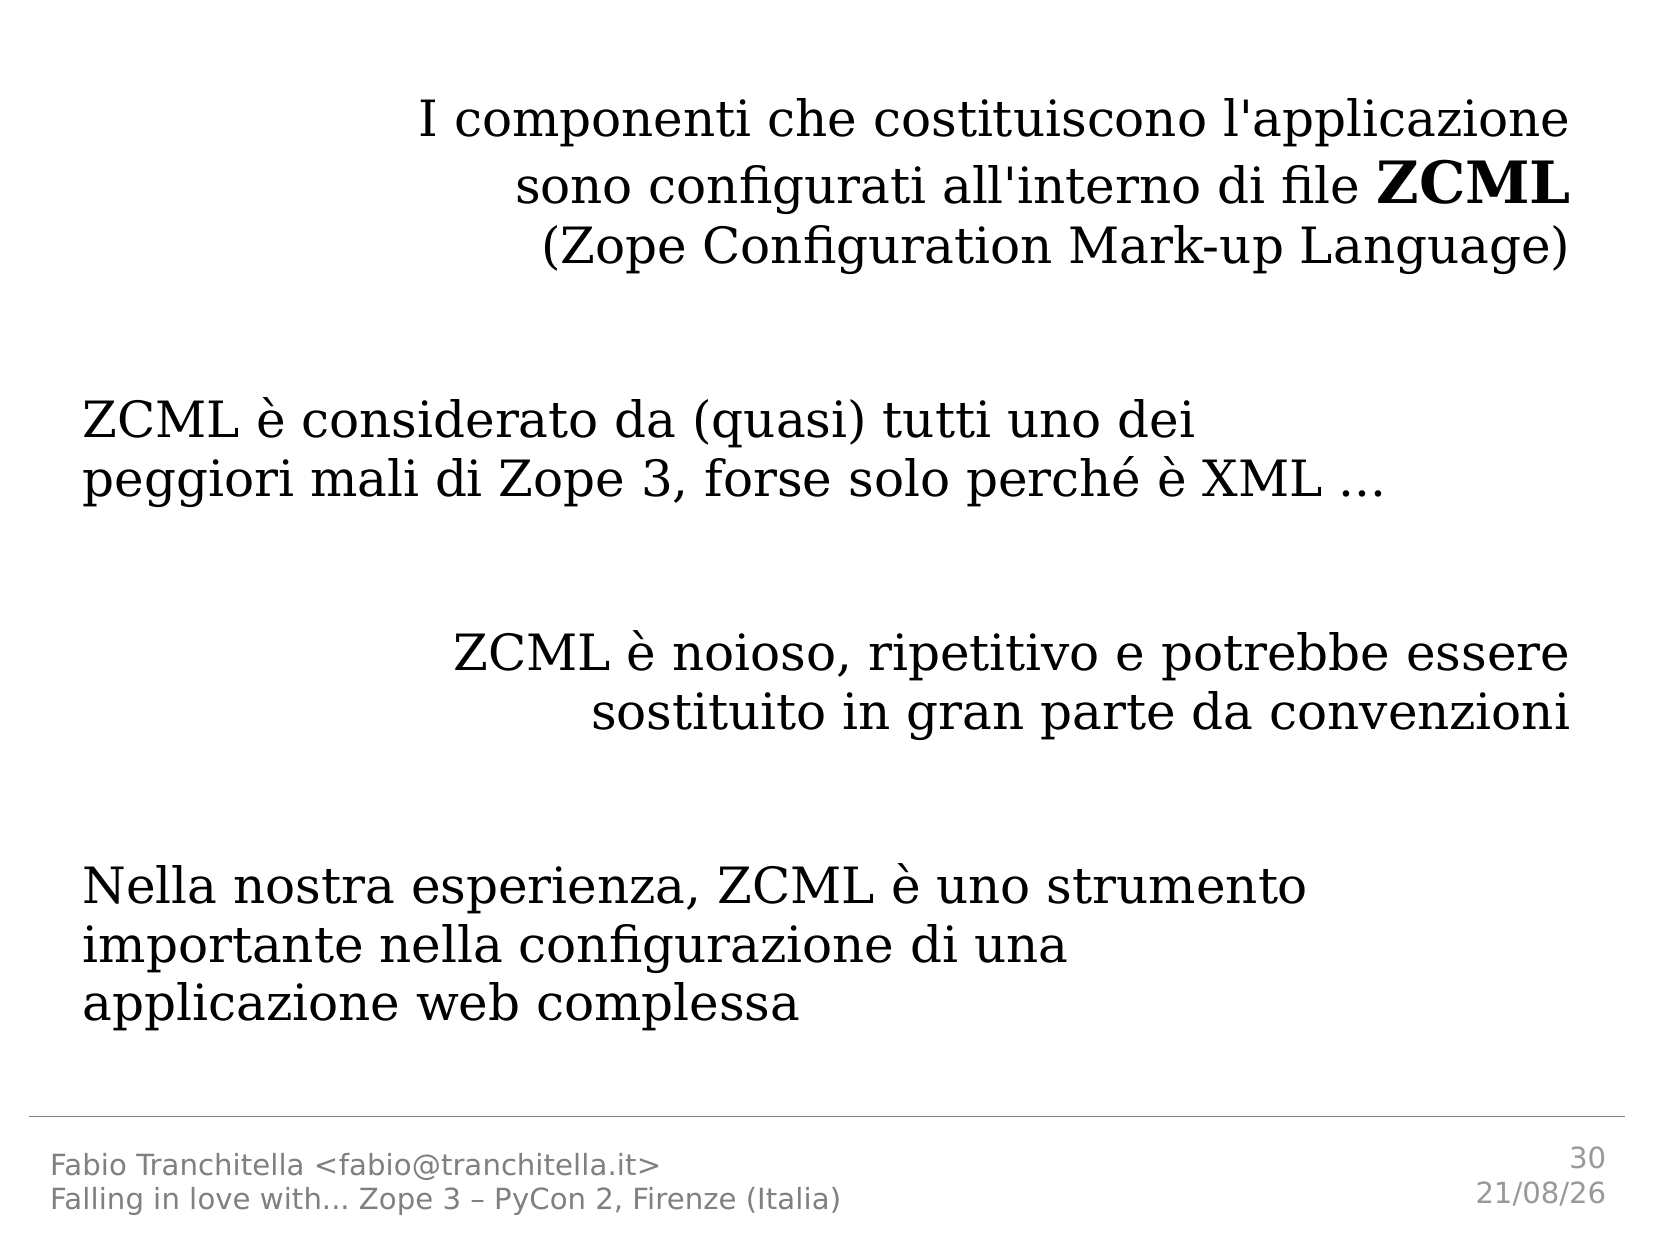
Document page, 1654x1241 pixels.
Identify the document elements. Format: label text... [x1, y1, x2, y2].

subtitle I componenti che costituiscono l'applicazione sono configurati all'interno di file ZCML (Zope Configuration Mark-up Language) ZCML è considerato da (quasi) tutti uno dei peggiori mali di Zope 3, forse solo perché è XML ... ZCML è noioso, ripetitivo e potrebbe essere sostituito in gran parte da convenzioni Nella nostra esperienza, ZCML è uno strumento importante nella configurazione di una applicazione web complessa [82, 59, 1571, 1063]
